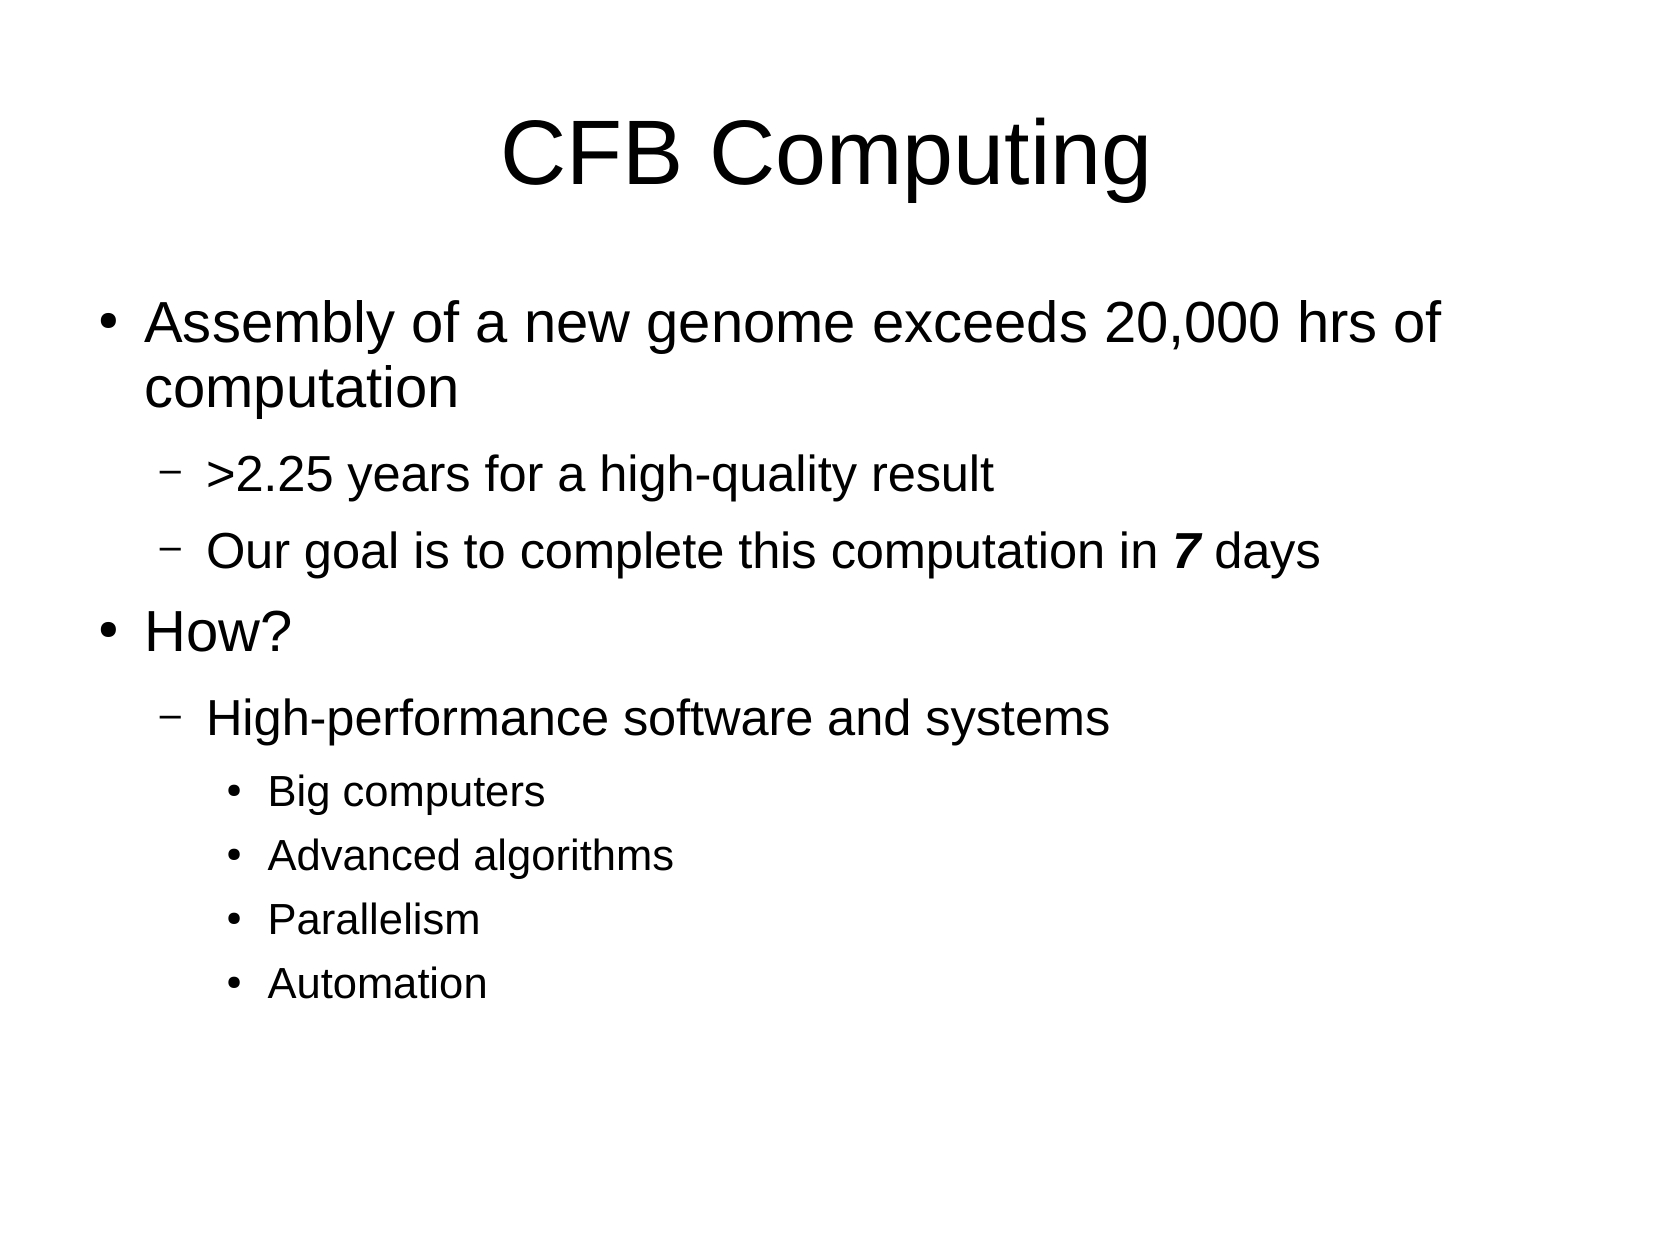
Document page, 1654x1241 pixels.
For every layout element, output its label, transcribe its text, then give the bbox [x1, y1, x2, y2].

title CFB Computing [82, 49, 1571, 257]
list Assembly of a new genome exceeds 20,000 hrs of computation >2.25 years for a high-quality result Our goal is to complete this computation in 7 days How? High-performance software and systems Big computers Advanced algorithms Parallelism Automation [82, 290, 1571, 1010]
